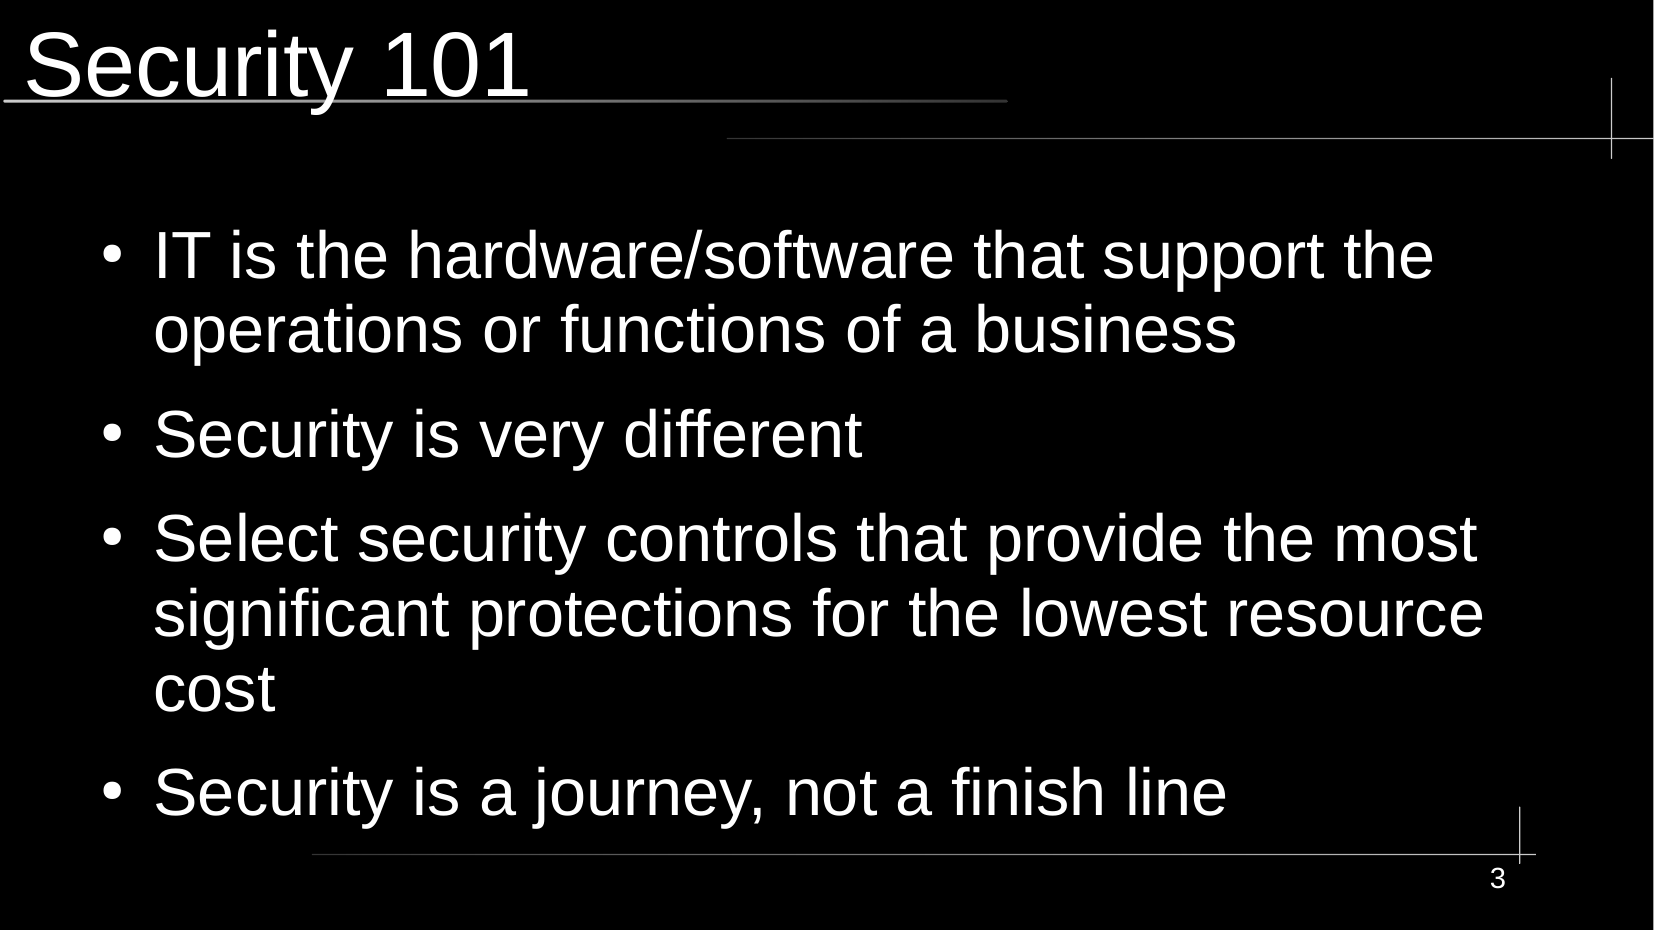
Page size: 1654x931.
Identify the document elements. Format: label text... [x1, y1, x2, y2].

list IT is the hardware/software that support the operations or functions of a business Security is very different Select security controls that provide the most significant protections for the lowest resource cost Security is a journey, not a finish line [82, 217, 1571, 901]
title Security 101 [23, 11, 1589, 119]
